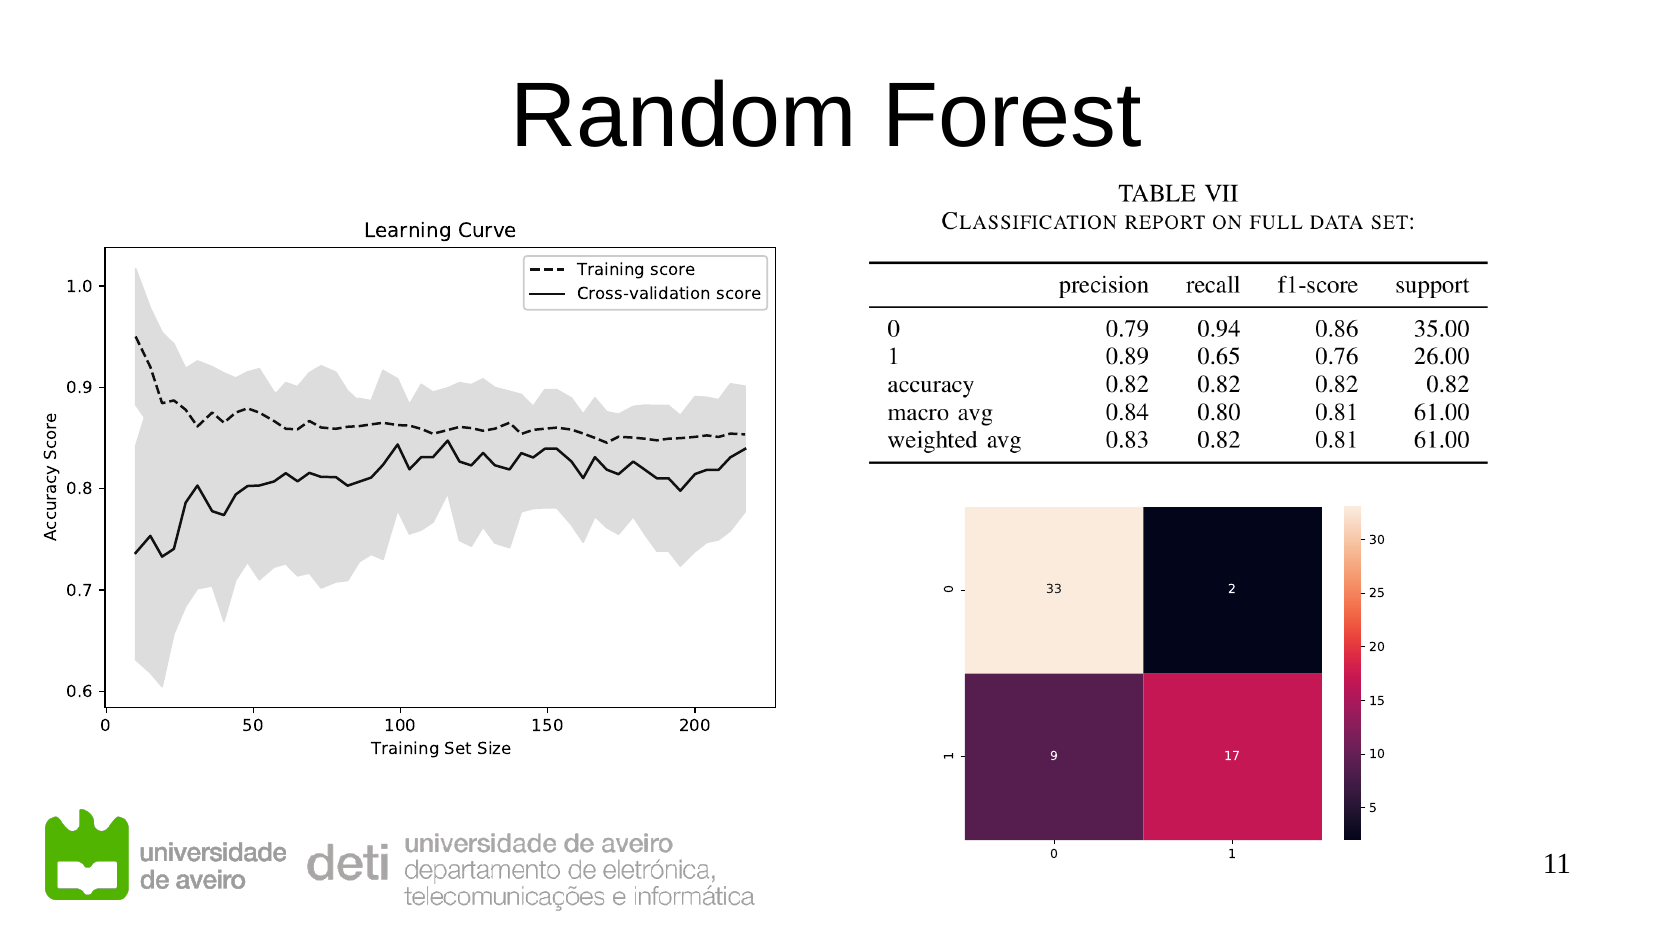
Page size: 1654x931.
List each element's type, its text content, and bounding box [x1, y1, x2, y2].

picture [300, 827, 755, 912]
picture [855, 179, 1501, 481]
picture [45, 809, 286, 900]
picture [935, 498, 1396, 871]
title Random Forest [82, 37, 1571, 193]
picture [32, 210, 788, 770]
